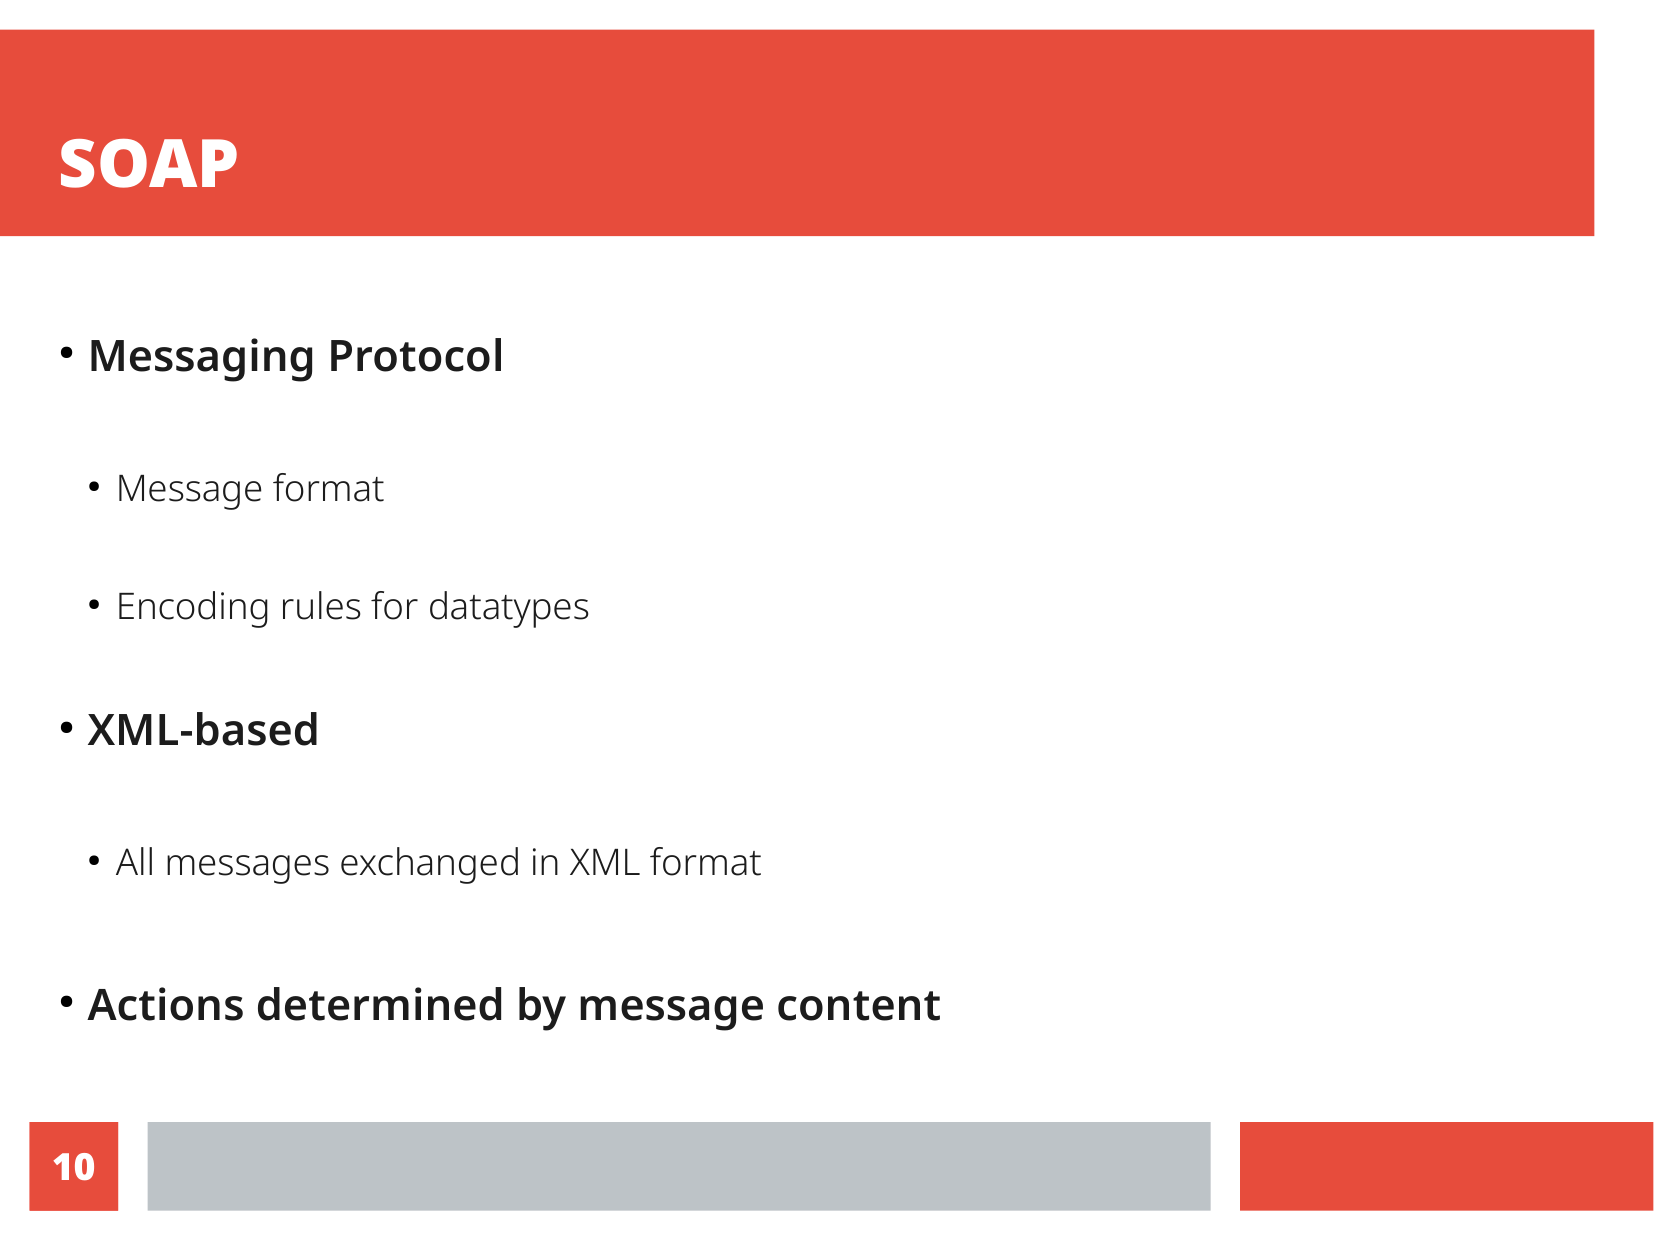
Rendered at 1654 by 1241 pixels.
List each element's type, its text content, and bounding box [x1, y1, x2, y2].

title SOAP [59, 59, 1595, 207]
list Messaging Protocol Message format Encoding rules for datatypes XML-based All messages exchanged in XML format Actions determined by message content [59, 324, 1565, 1093]
